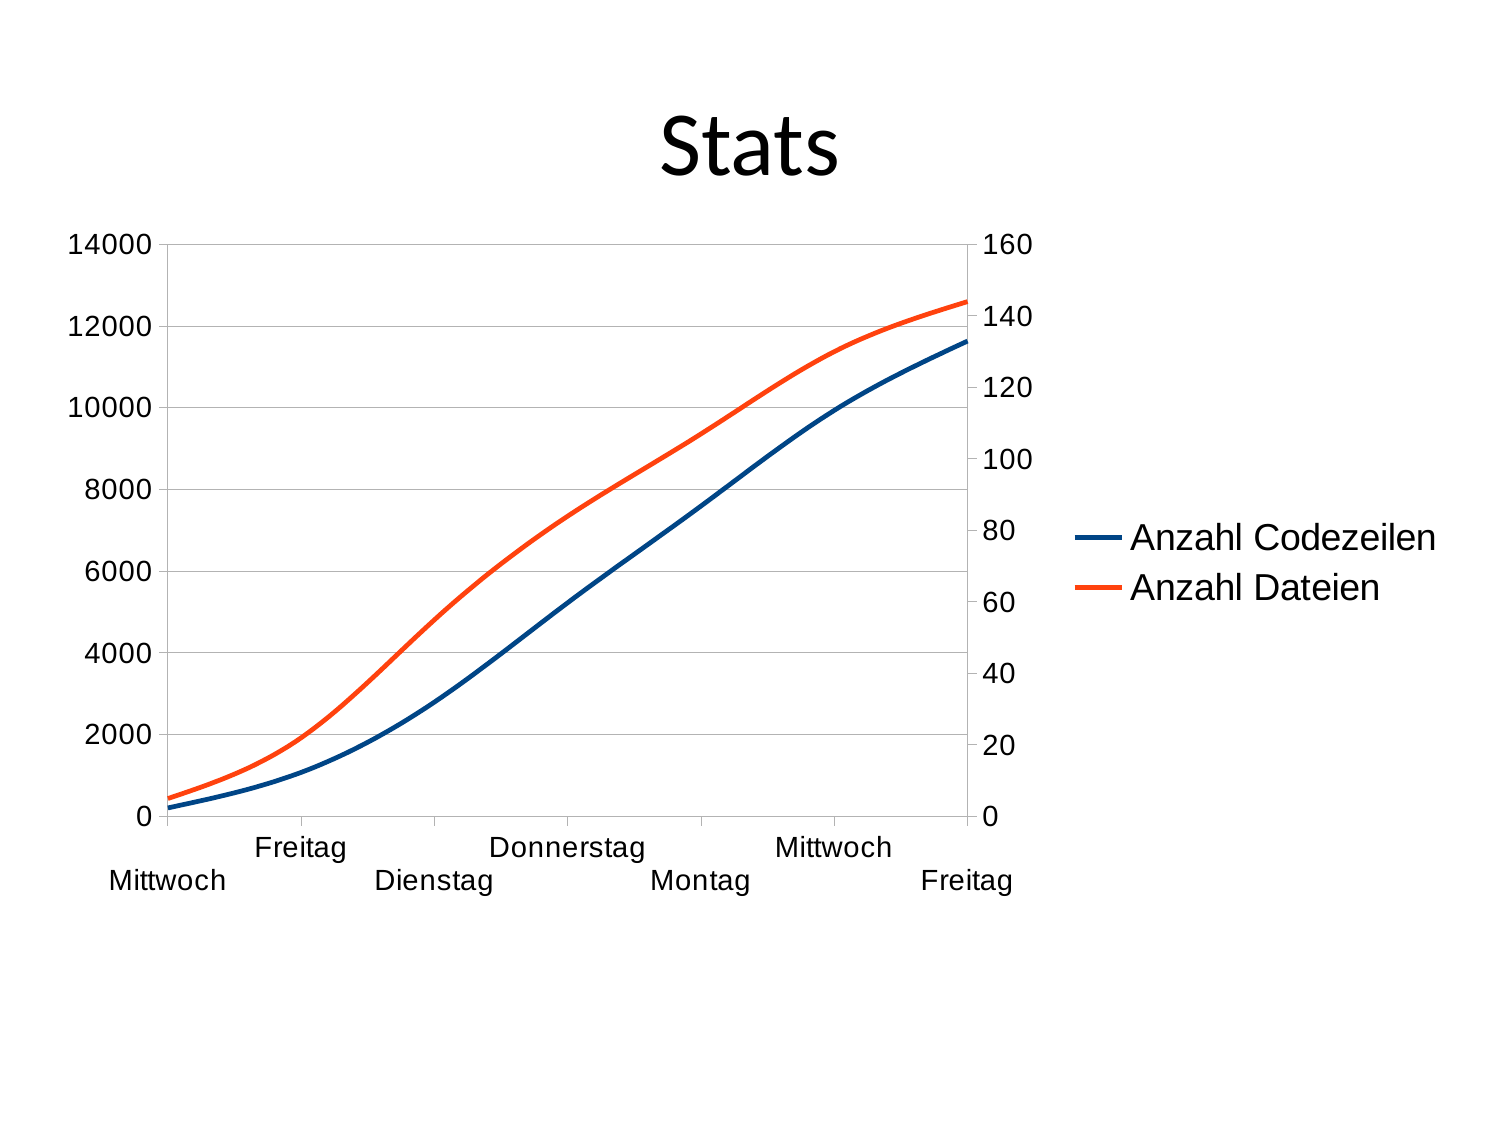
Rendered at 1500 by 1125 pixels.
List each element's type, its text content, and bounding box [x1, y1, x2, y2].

chart [38, 214, 1462, 911]
title Stats [75, 45, 1426, 214]
